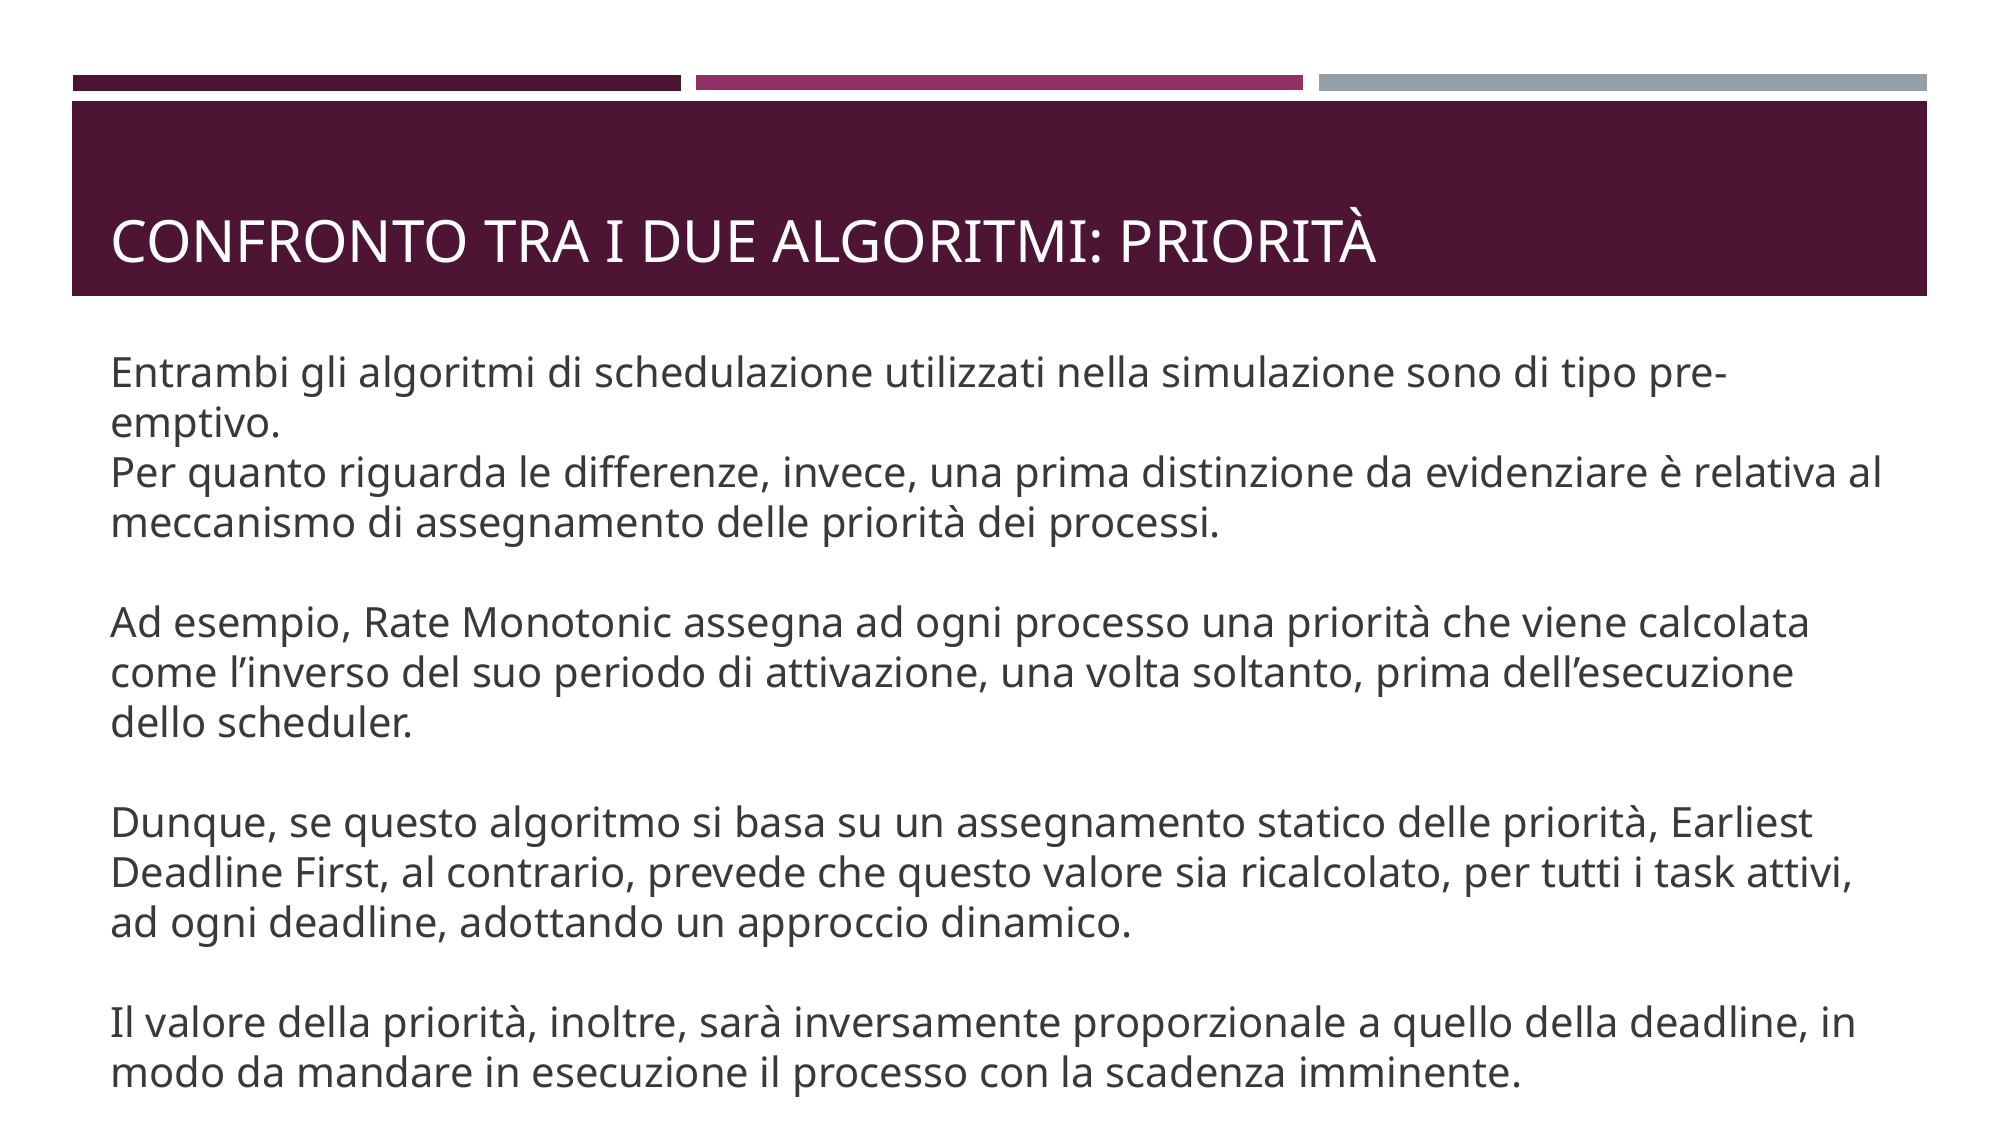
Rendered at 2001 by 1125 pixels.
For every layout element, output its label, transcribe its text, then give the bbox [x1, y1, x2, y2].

text_box Entrambi gli algoritmi di schedulazione utilizzati nella simulazione sono di tipo pre-emptivo. Per quanto riguarda le differenze, invece, una prima distinzione da evidenziare è relativa al meccanismo di assegnamento delle priorità dei processi. Ad esempio, Rate Monotonic assegna ad ogni processo una priorità che viene calcolata come l’inverso del suo periodo di attivazione, una volta soltanto, prima dell’esecuzione dello scheduler. Dunque, se questo algoritmo si basa su un assegnamento statico delle priorità, Earliest Deadline First, al contrario, prevede che questo valore sia ricalcolato, per tutti i task attivi, ad ogni deadline, adottando un approccio dinamico. Il valore della priorità, inoltre, sarà inversamente proporzionale a quello della deadline, in modo da mandare in esecuzione il processo con la scadenza imminente. [95, 338, 1905, 1061]
title Confronto tra i due algoritmi: priorità [95, 115, 1905, 282]
